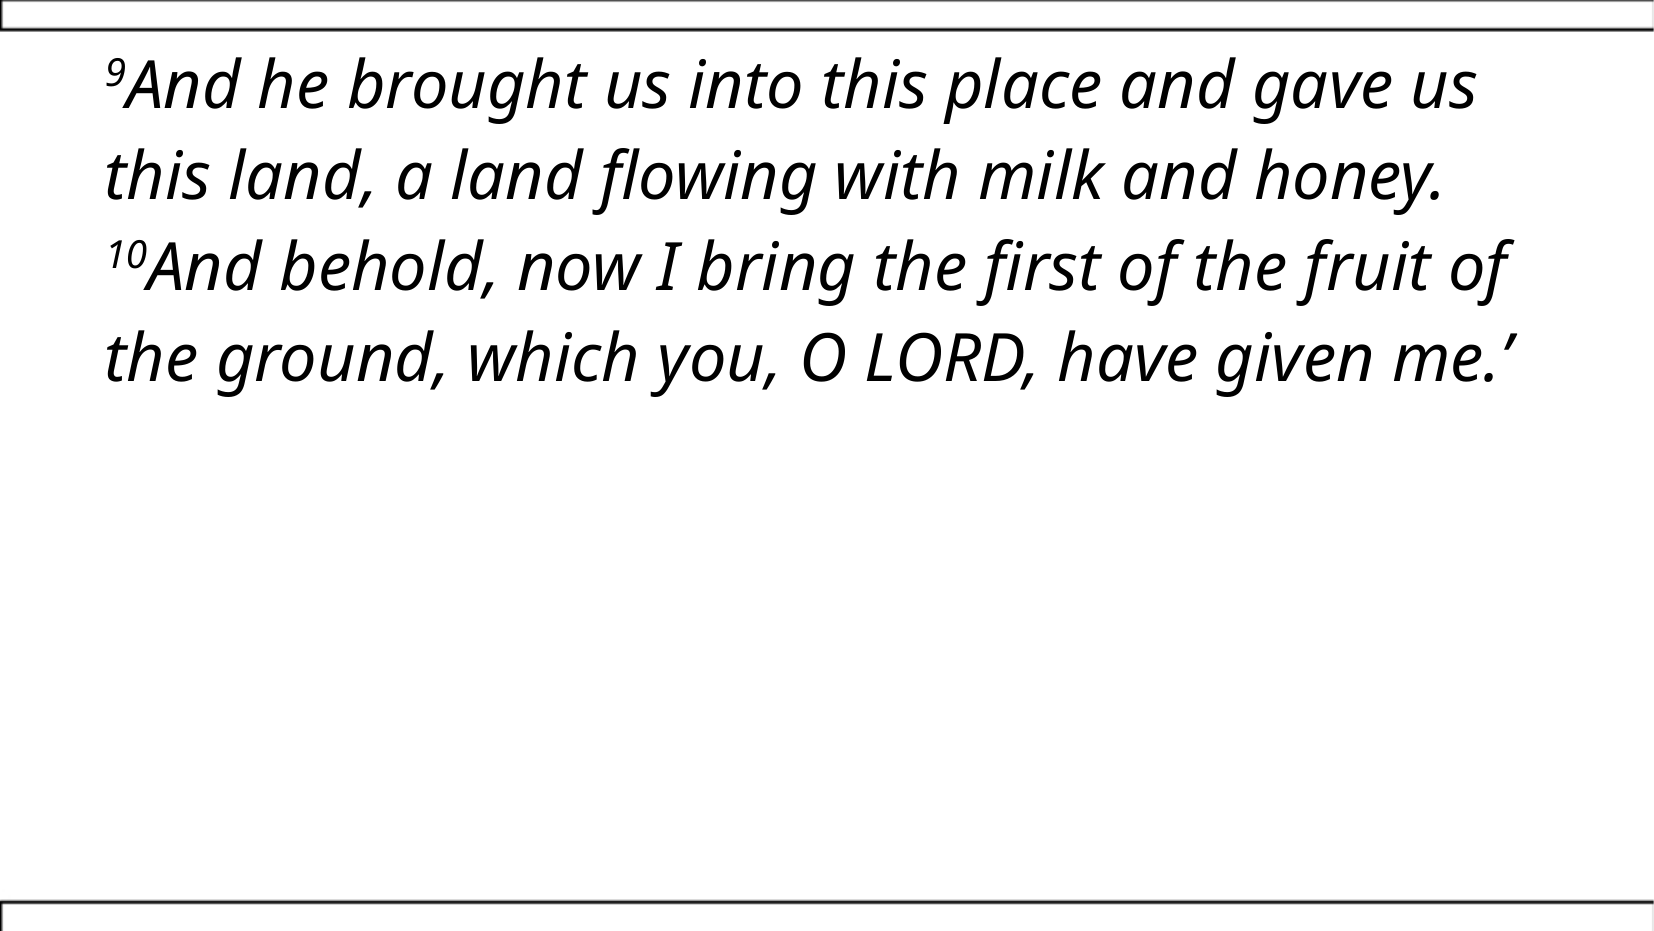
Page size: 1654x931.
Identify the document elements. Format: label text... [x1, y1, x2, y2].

text_box 9And he brought us into this place and gave us this land, a land flowing with milk and honey. 10And behold, now I bring the first of the fruit of the ground, which you, O LORD, have given me.’ [90, 30, 1576, 421]
picture [0, 0, 1654, 931]
